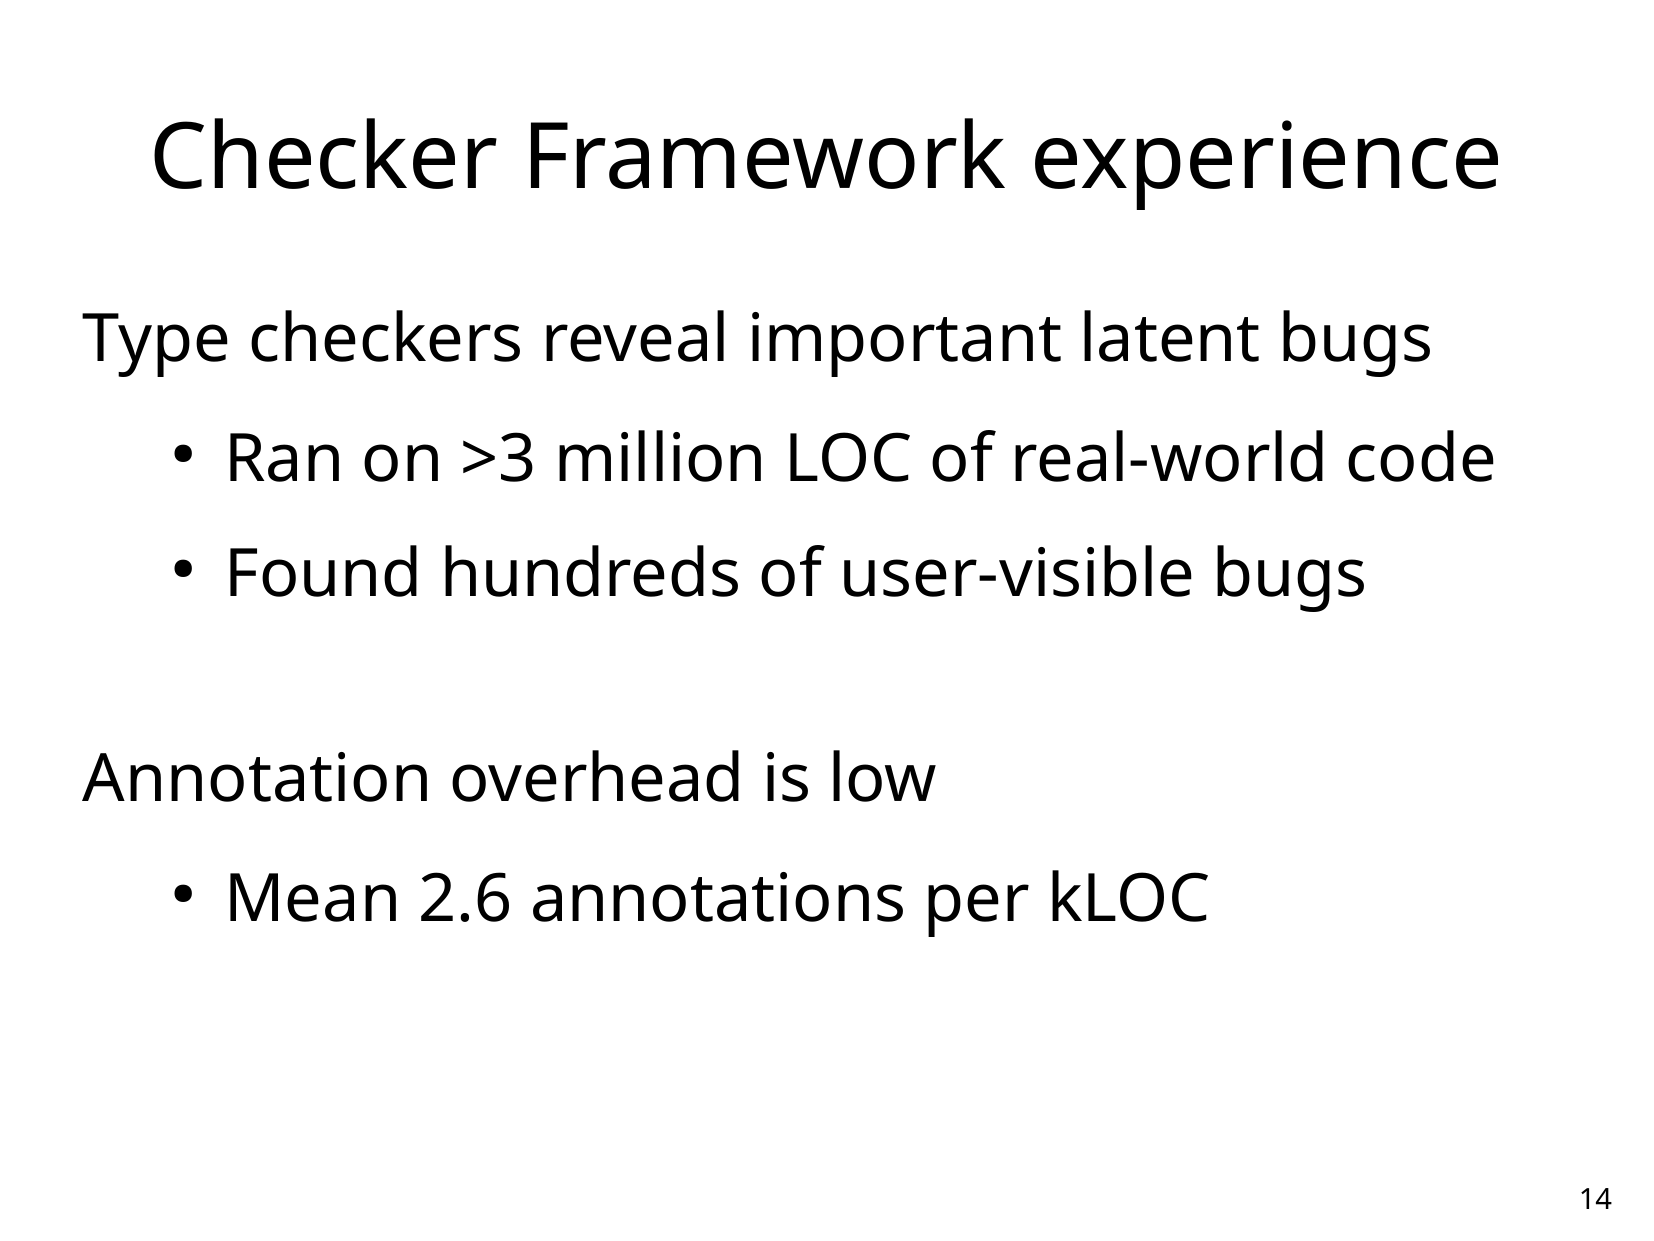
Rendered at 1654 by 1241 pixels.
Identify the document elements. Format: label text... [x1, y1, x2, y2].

title Checker Framework experience [82, 56, 1571, 250]
list Type checkers reveal important latent bugs Ran on >3 million LOC of real-world code Found hundreds of user-visible bugs Annotation overhead is low Mean 2.6 annotations per kLOC [82, 290, 1571, 1094]
